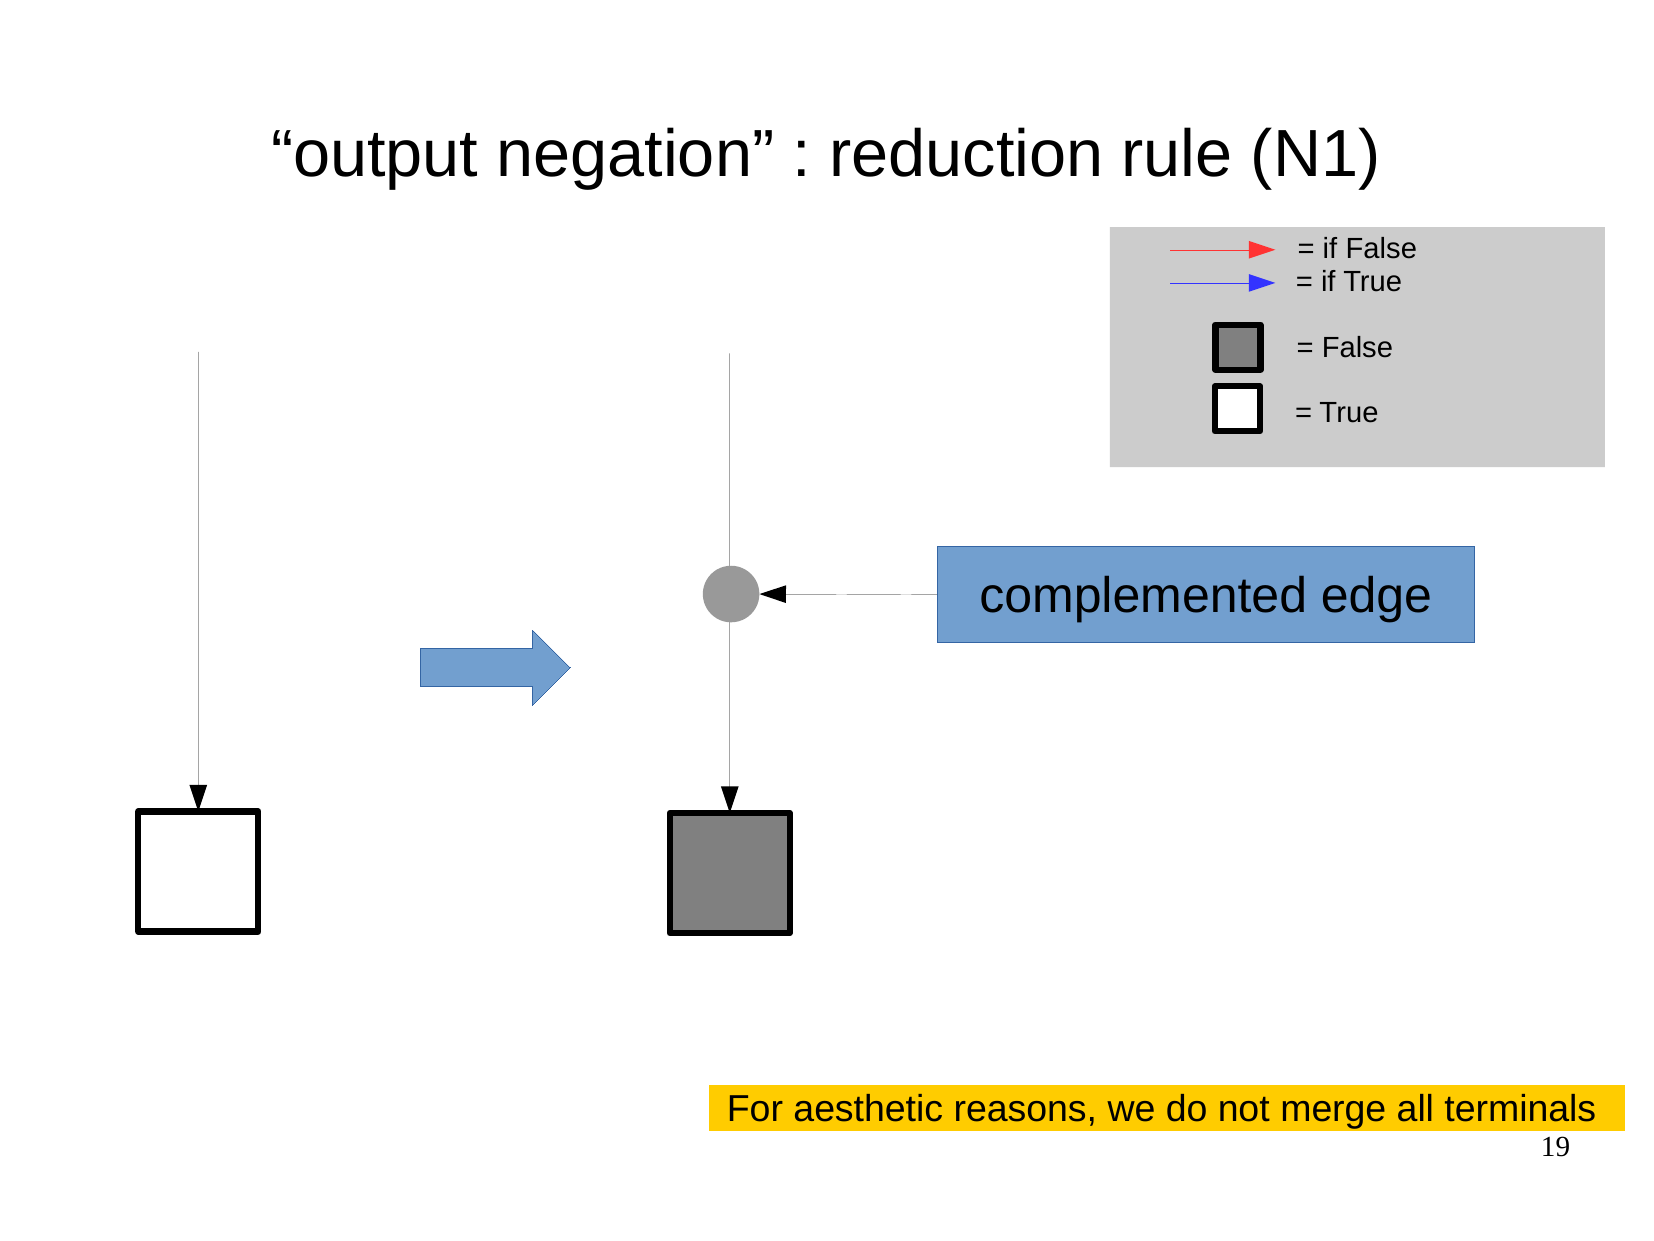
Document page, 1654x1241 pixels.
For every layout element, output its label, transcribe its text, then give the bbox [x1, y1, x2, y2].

text_box [669, 813, 790, 934]
text_box [138, 811, 259, 932]
text_box [1215, 386, 1261, 432]
title “output negation” : reduction rule (N1) [82, 49, 1571, 257]
text_box [1215, 324, 1261, 370]
text_box complemented edge [937, 546, 1475, 643]
text_box For aesthetic reasons, we do not merge all terminals [709, 1085, 1625, 1131]
text_box = if False = if True = False = True [1109, 227, 1605, 468]
text_box [420, 630, 571, 706]
text_box [702, 565, 760, 623]
